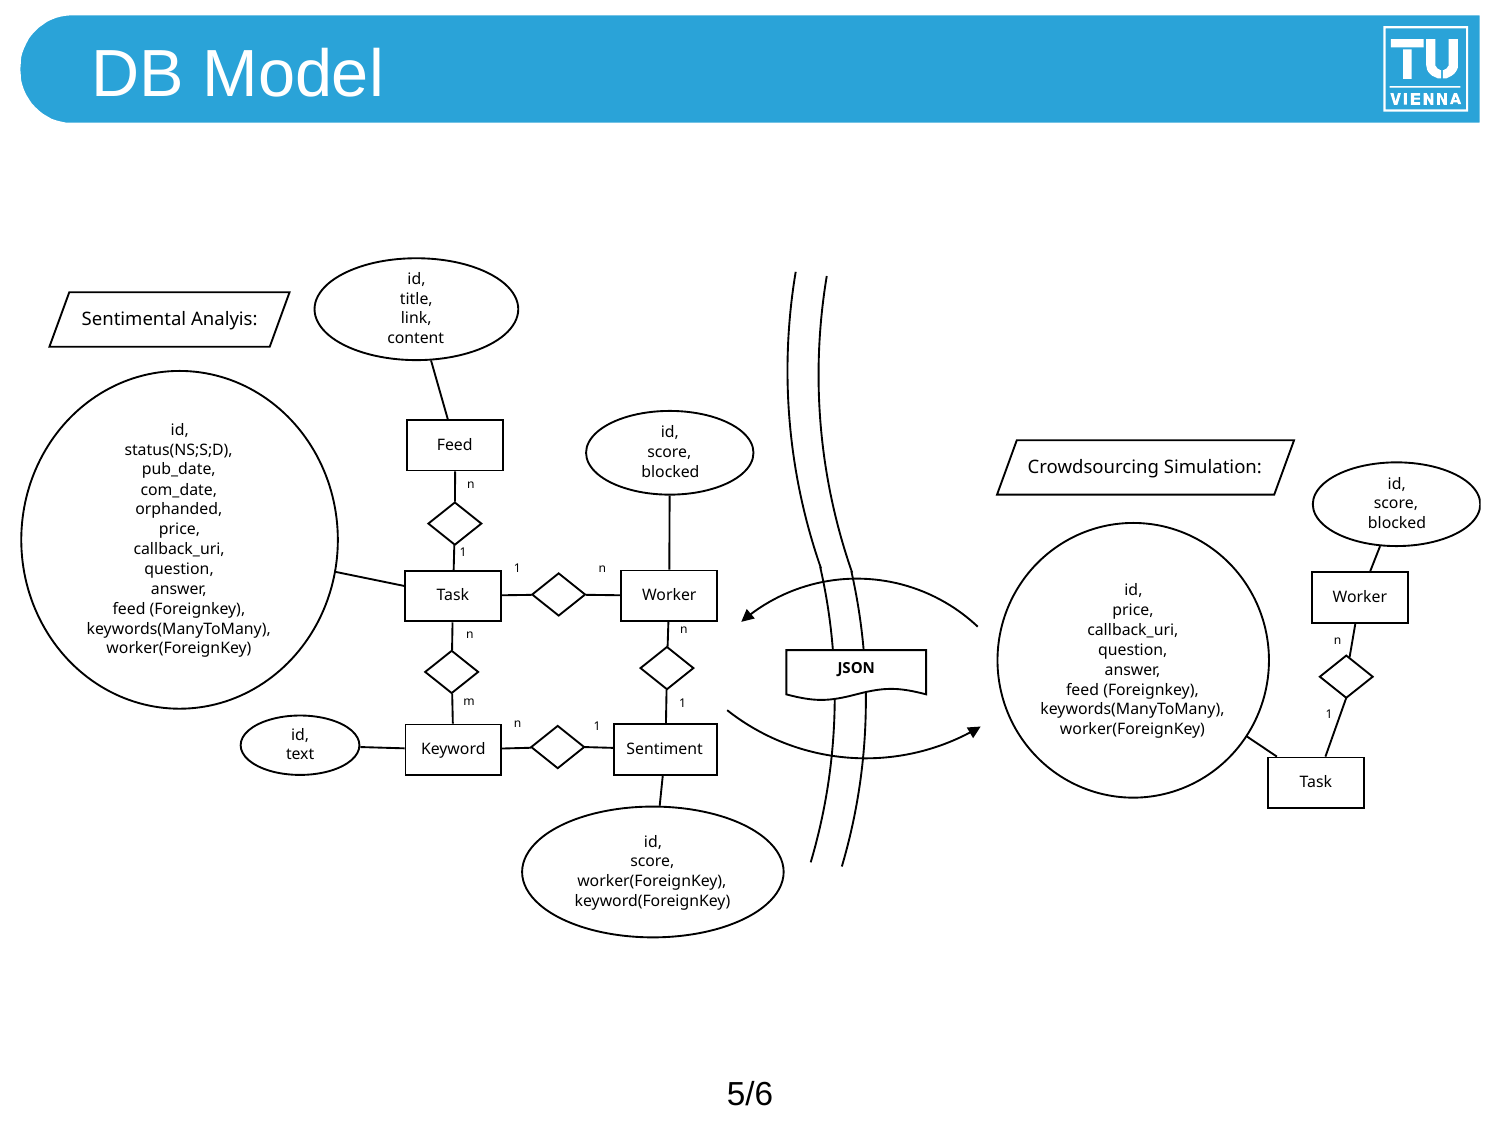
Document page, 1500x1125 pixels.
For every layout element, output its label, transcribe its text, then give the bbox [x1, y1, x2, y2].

title DB Model [76, 7, 1350, 132]
picture [19, 251, 1481, 945]
